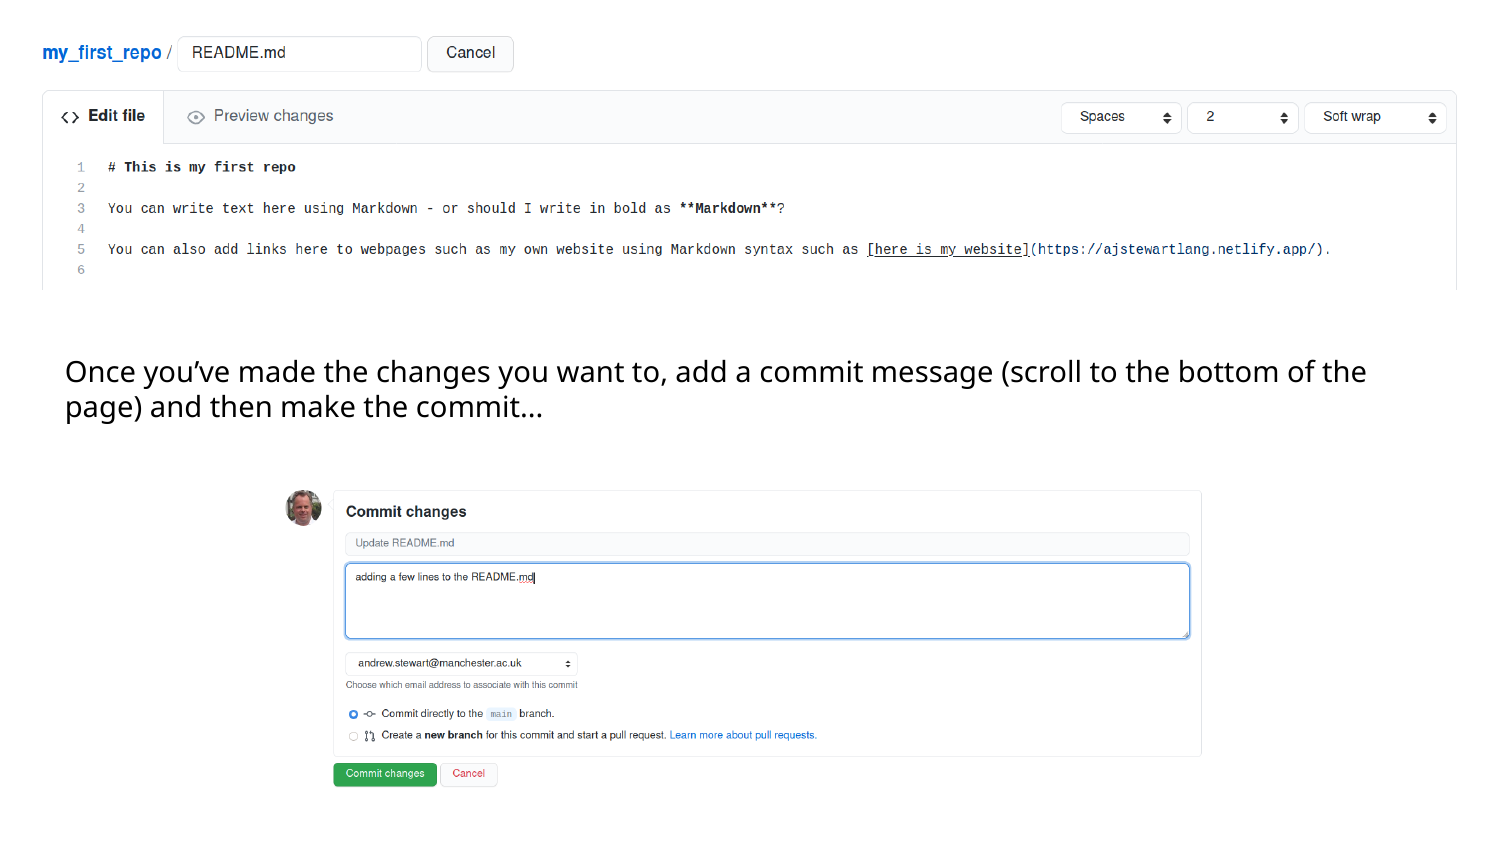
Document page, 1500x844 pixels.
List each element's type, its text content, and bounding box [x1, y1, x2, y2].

picture [24, 24, 1475, 290]
text_box Once you’ve made the changes you want to, add a commit message (scroll to the bottom of the page) and then make the commit... [49, 338, 1445, 482]
picture [279, 481, 1215, 794]
